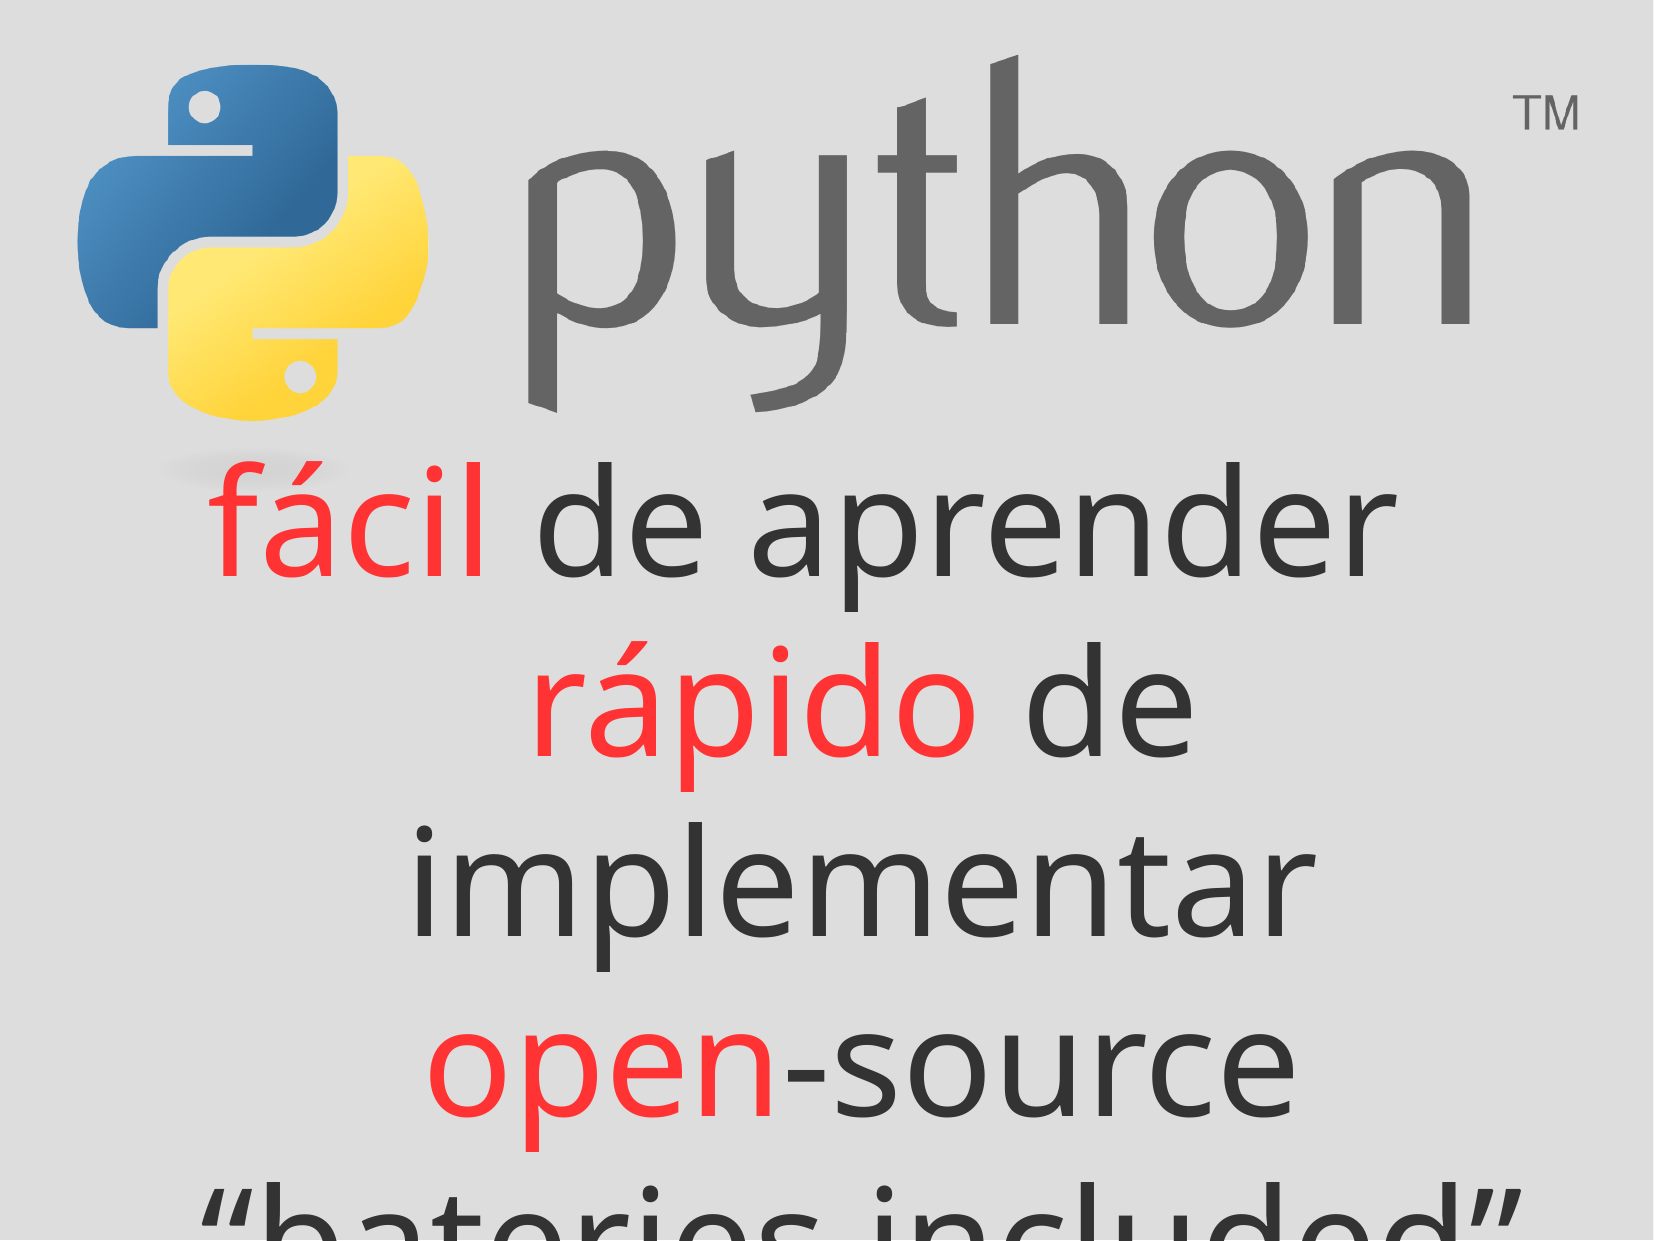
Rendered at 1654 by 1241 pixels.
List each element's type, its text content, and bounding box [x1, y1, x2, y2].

title fácil de aprender rápido de implementar open-source “bateries included” [118, 412, 1607, 1188]
picture [59, 44, 1595, 500]
